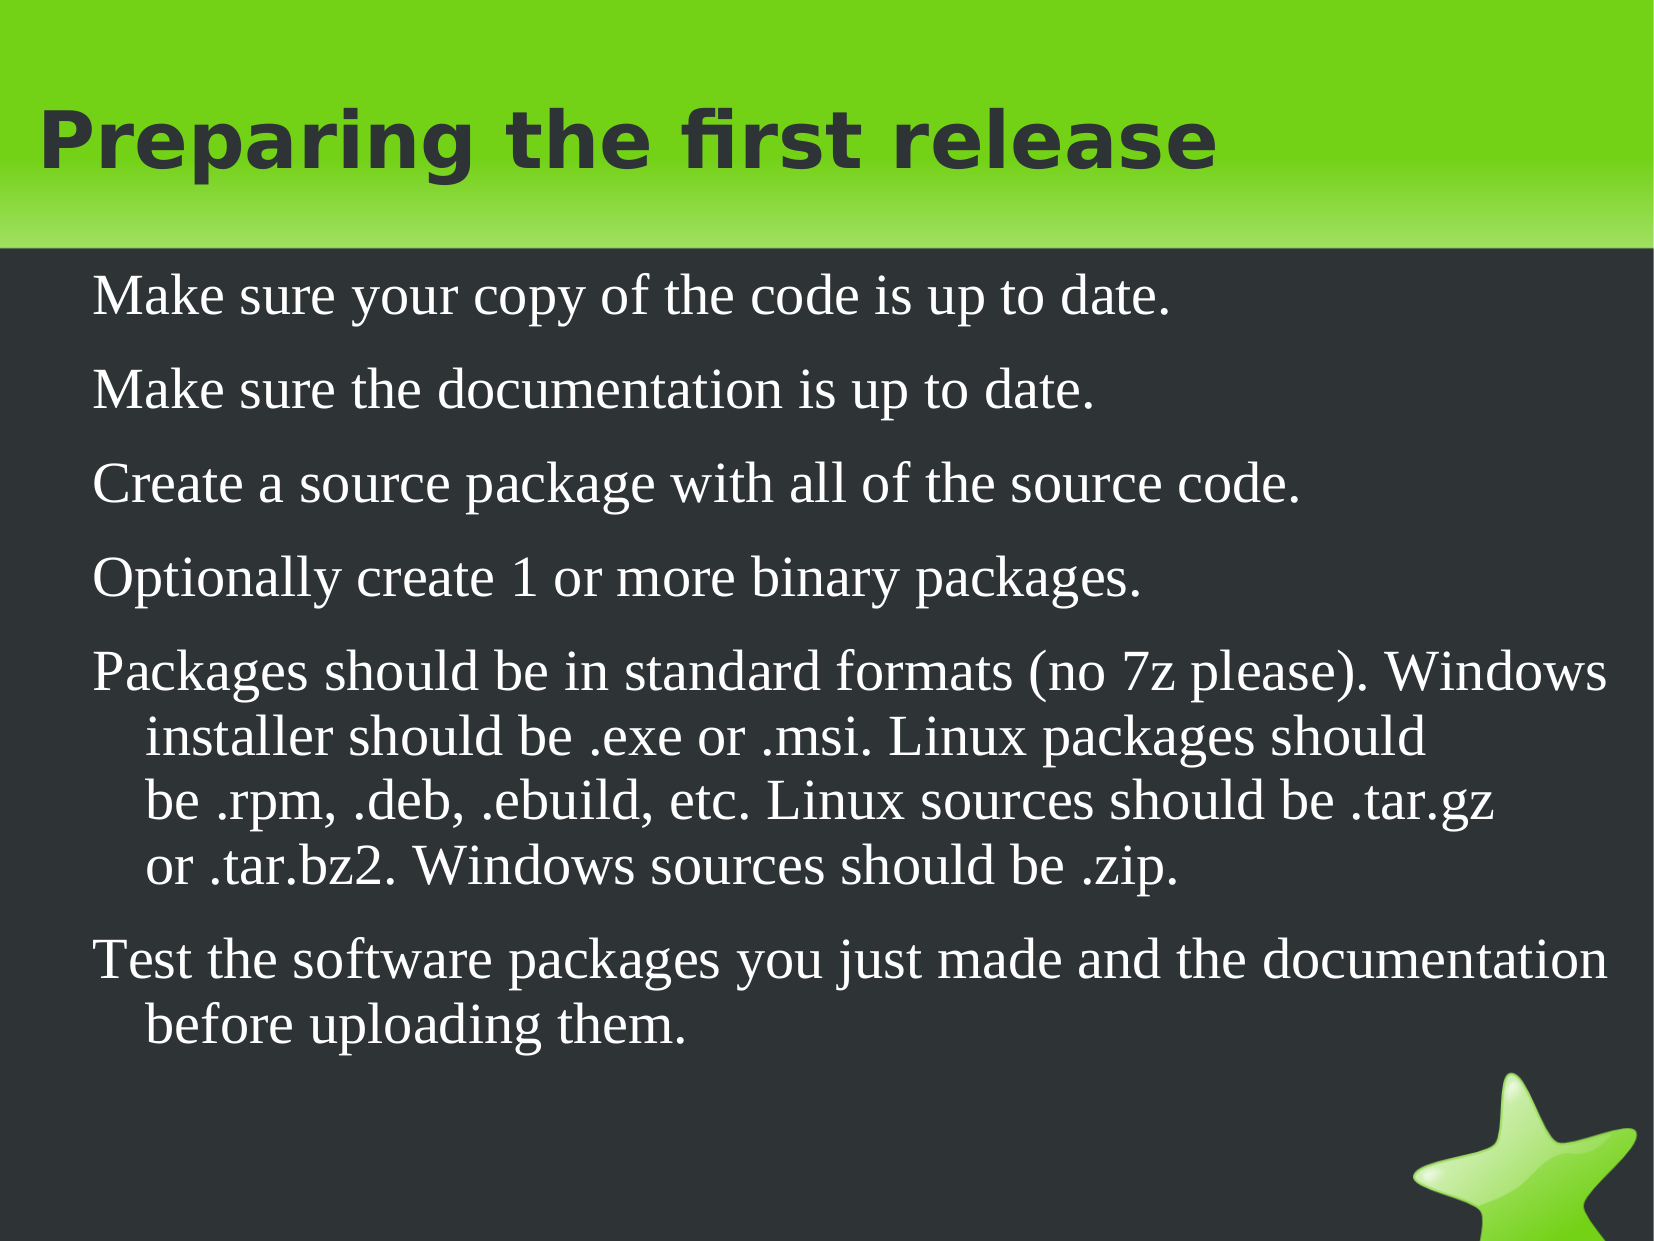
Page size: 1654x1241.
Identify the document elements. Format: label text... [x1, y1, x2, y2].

picture [0, 0, 1654, 1241]
list Make sure your copy of the code is up to date. Make sure the documentation is up to date. Create a source package with all of the source code. Optionally create 1 or more binary packages. Packages should be in standard formats (no 7z please). Windows installer should be .exe or .msi. Linux packages should be .rpm, .deb, .ebuild, etc. Linux sources should be .tar.gz or .tar.bz2. Windows sources should be .zip. Test the software packages you just made and the documentation before uploading them. [74, 262, 1613, 1216]
title Preparing the first release [37, 37, 1654, 245]
